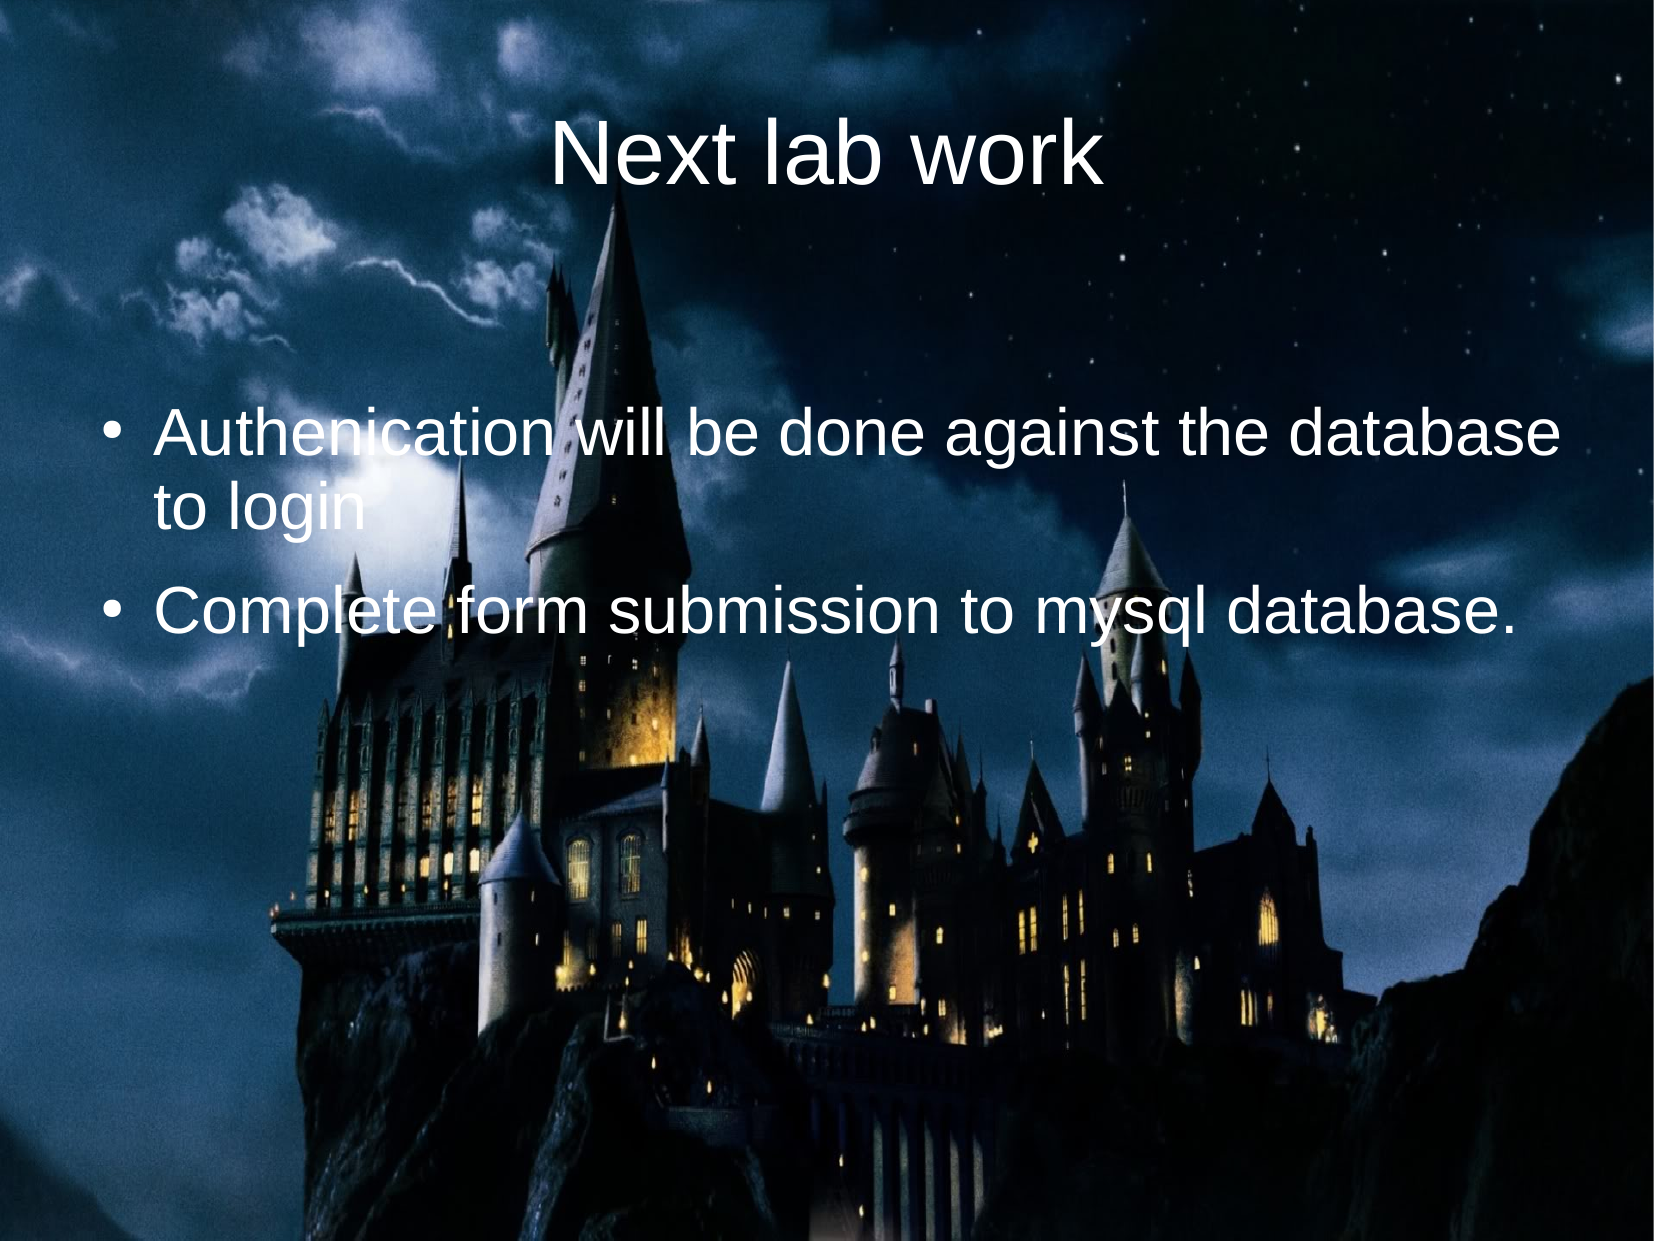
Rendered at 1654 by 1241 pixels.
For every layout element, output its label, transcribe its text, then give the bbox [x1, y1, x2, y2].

title Next lab work [82, 49, 1571, 257]
picture [0, 0, 1654, 1241]
list Authenication will be done against the database to login Complete form submission to mysql database. [82, 290, 1571, 1010]
